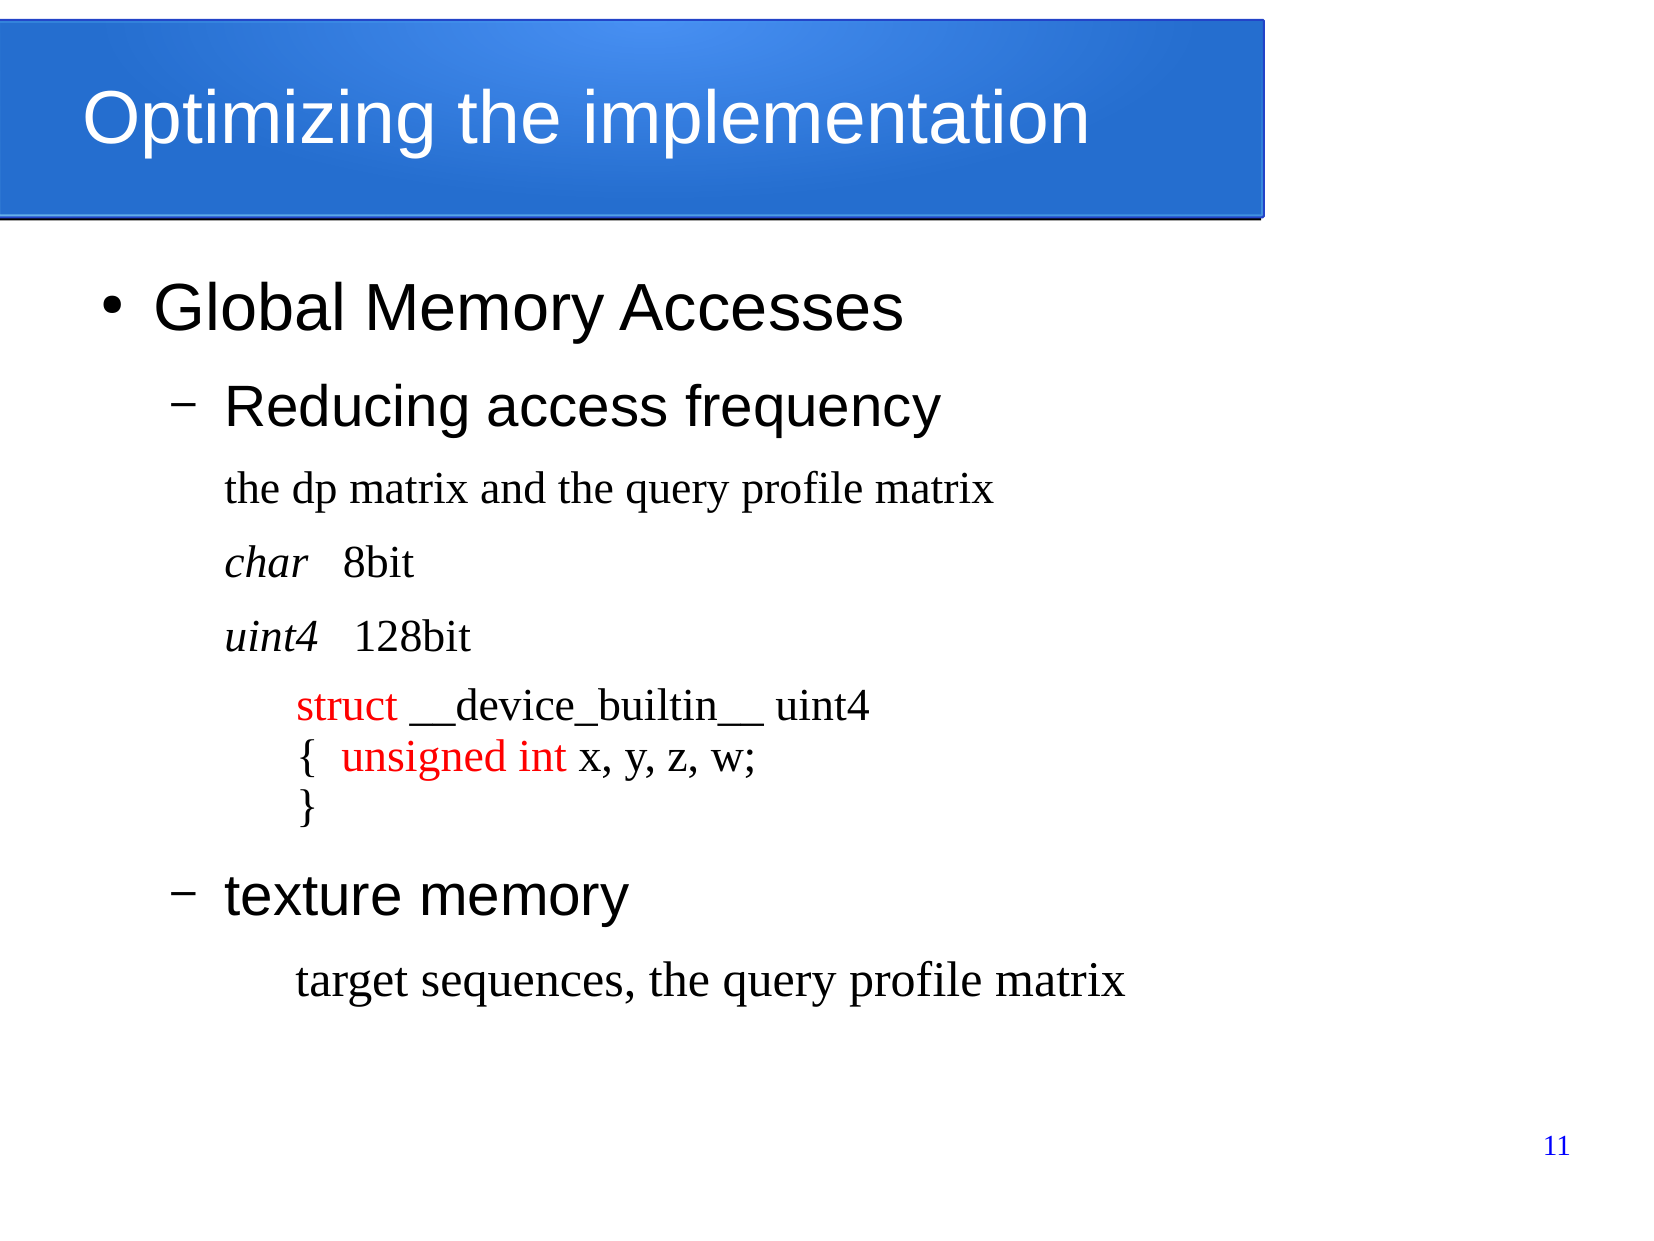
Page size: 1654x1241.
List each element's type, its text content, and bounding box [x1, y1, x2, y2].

text_box struct __device_builtin__ uint4 { unsigned int x, y, z, w; } [281, 672, 886, 841]
title Optimizing the implementation [82, 25, 1250, 211]
list Global Memory Accesses Reducing access frequency the dp matrix and the query profile matrix char 8bit uint4 128bit texture memory target sequences, the query profile matrix [82, 269, 1538, 1201]
